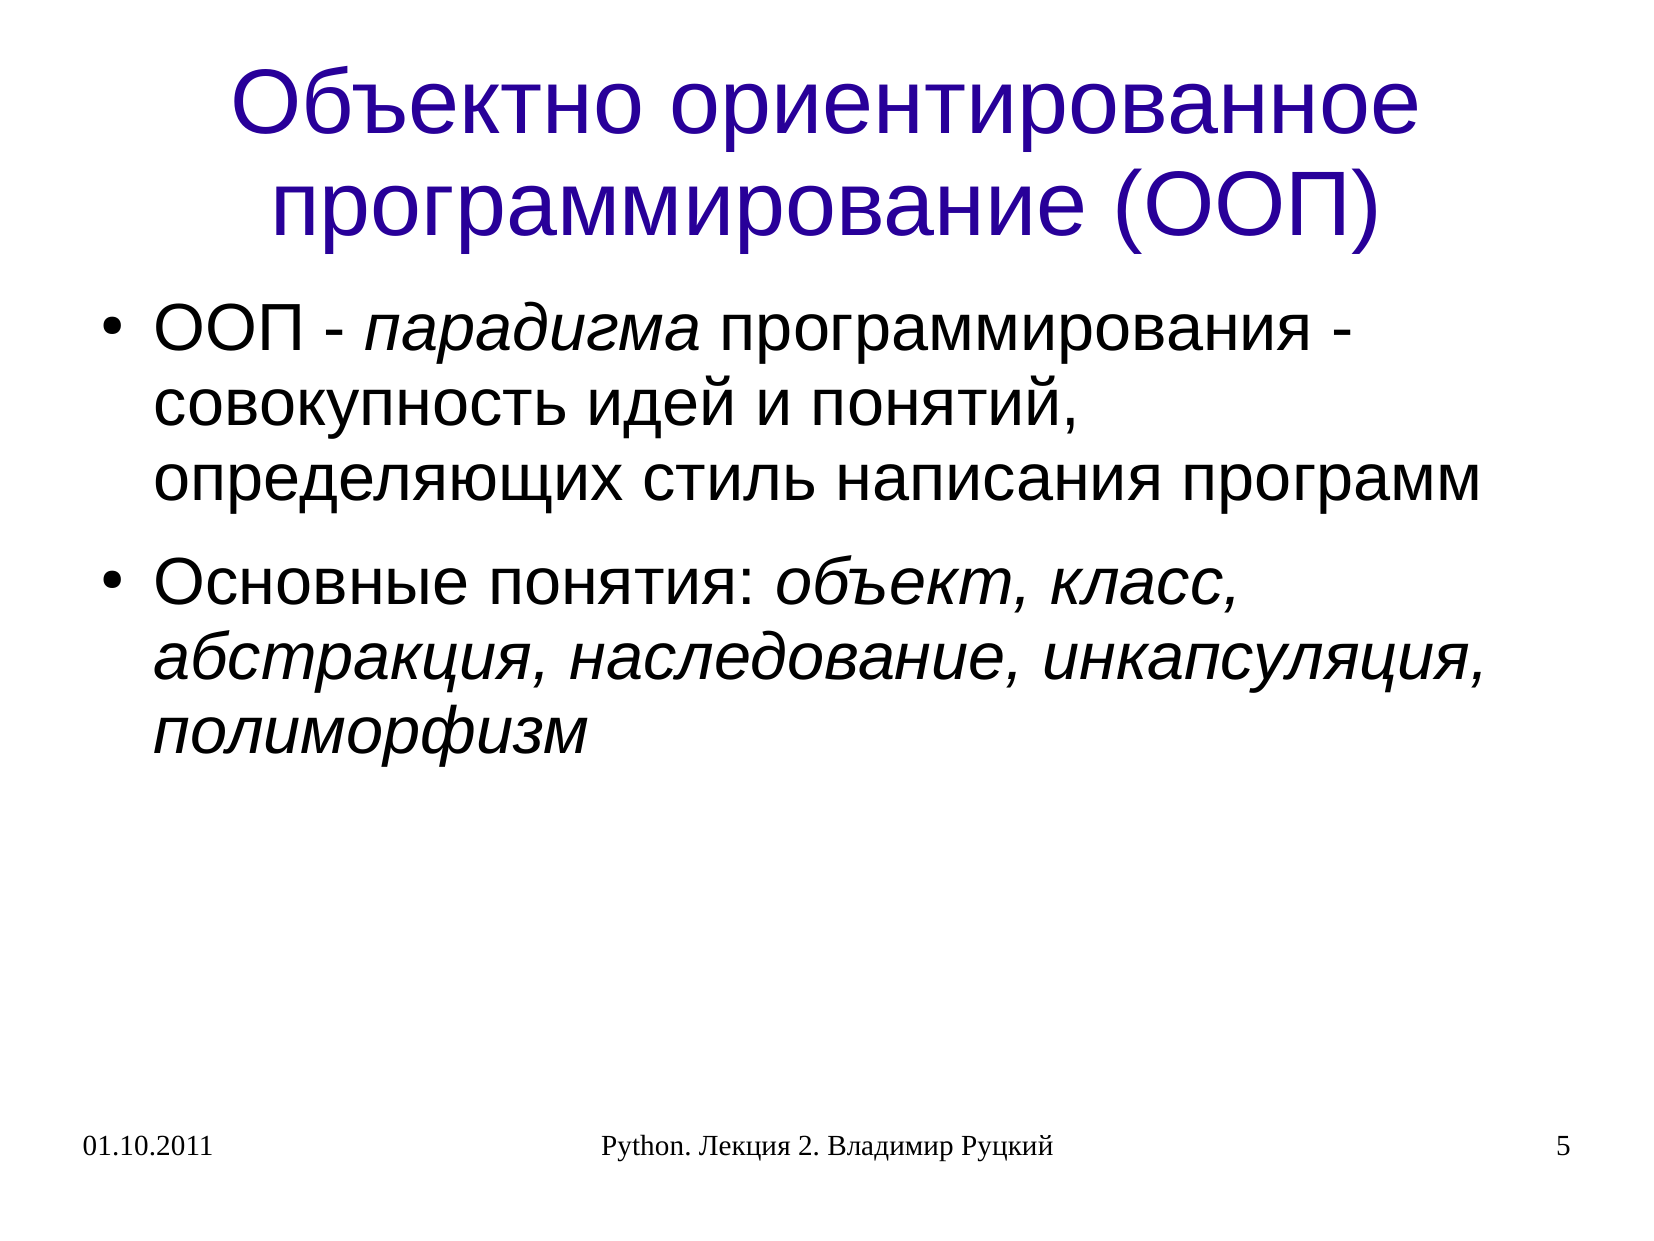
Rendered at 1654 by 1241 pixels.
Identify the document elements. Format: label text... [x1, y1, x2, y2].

list ООП - парадигма программирования - совокупность идей и понятий, определяющих стиль написания программ Основные понятия: объект, класс, абстракция, наследование, инкапсуляция, полиморфизм [82, 290, 1571, 1109]
title Объектно ориентированное программирование (ООП) [82, 49, 1571, 257]
